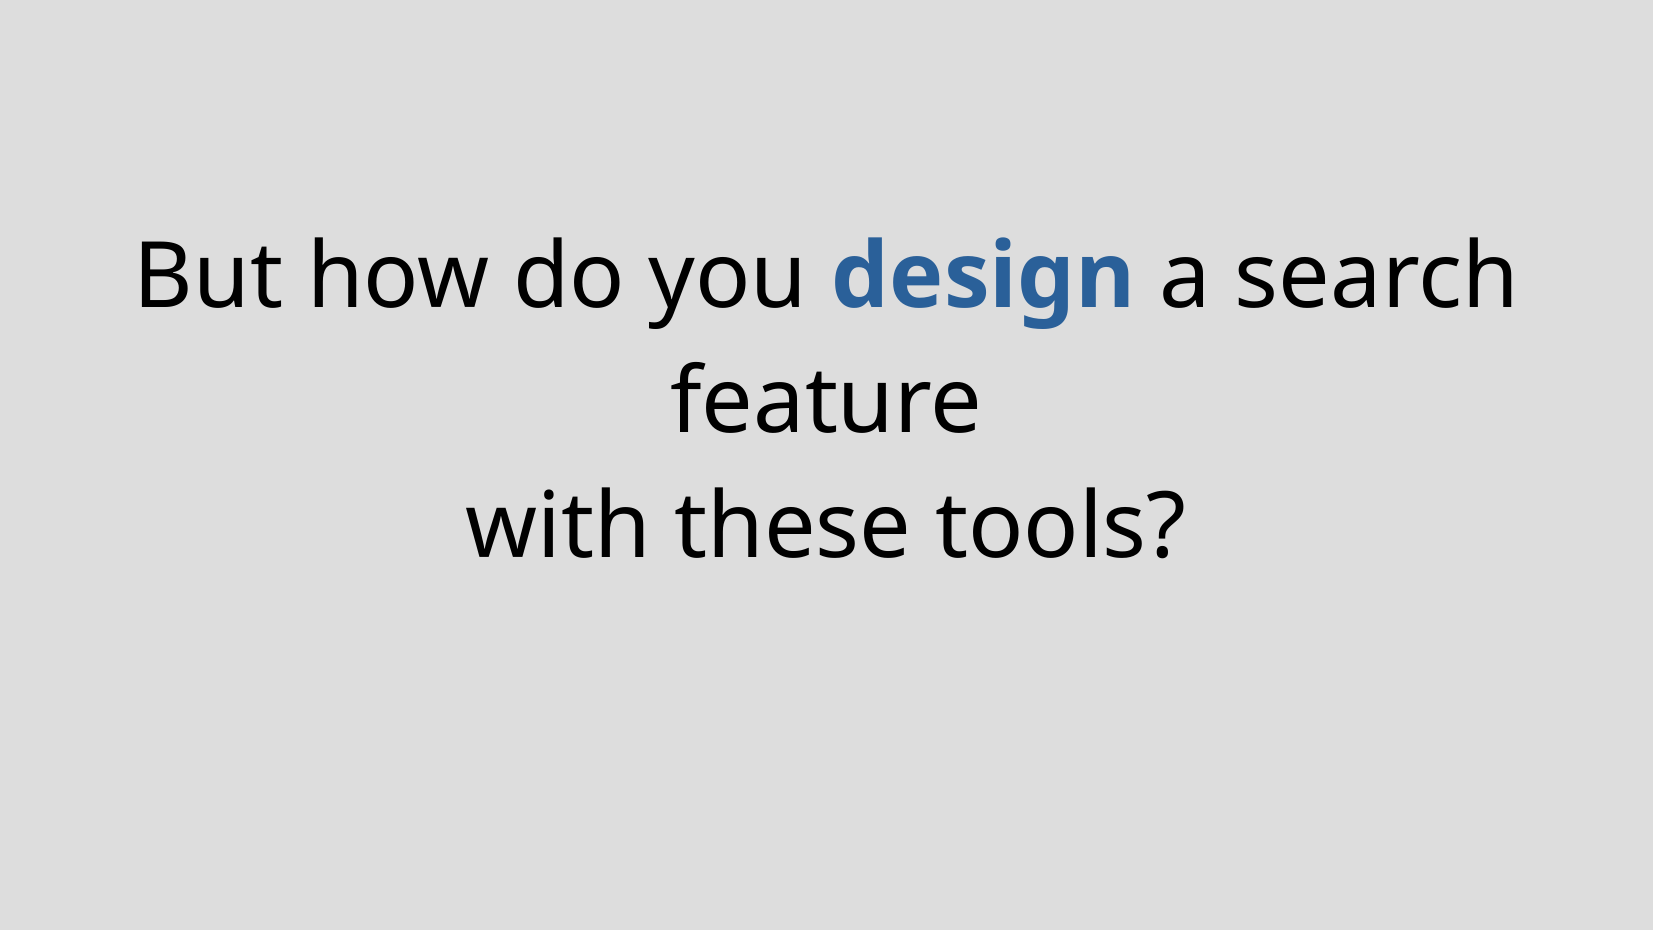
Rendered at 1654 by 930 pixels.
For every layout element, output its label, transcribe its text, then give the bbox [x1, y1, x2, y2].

subtitle But how do you design a search feature with these tools? [82, 37, 1571, 757]
